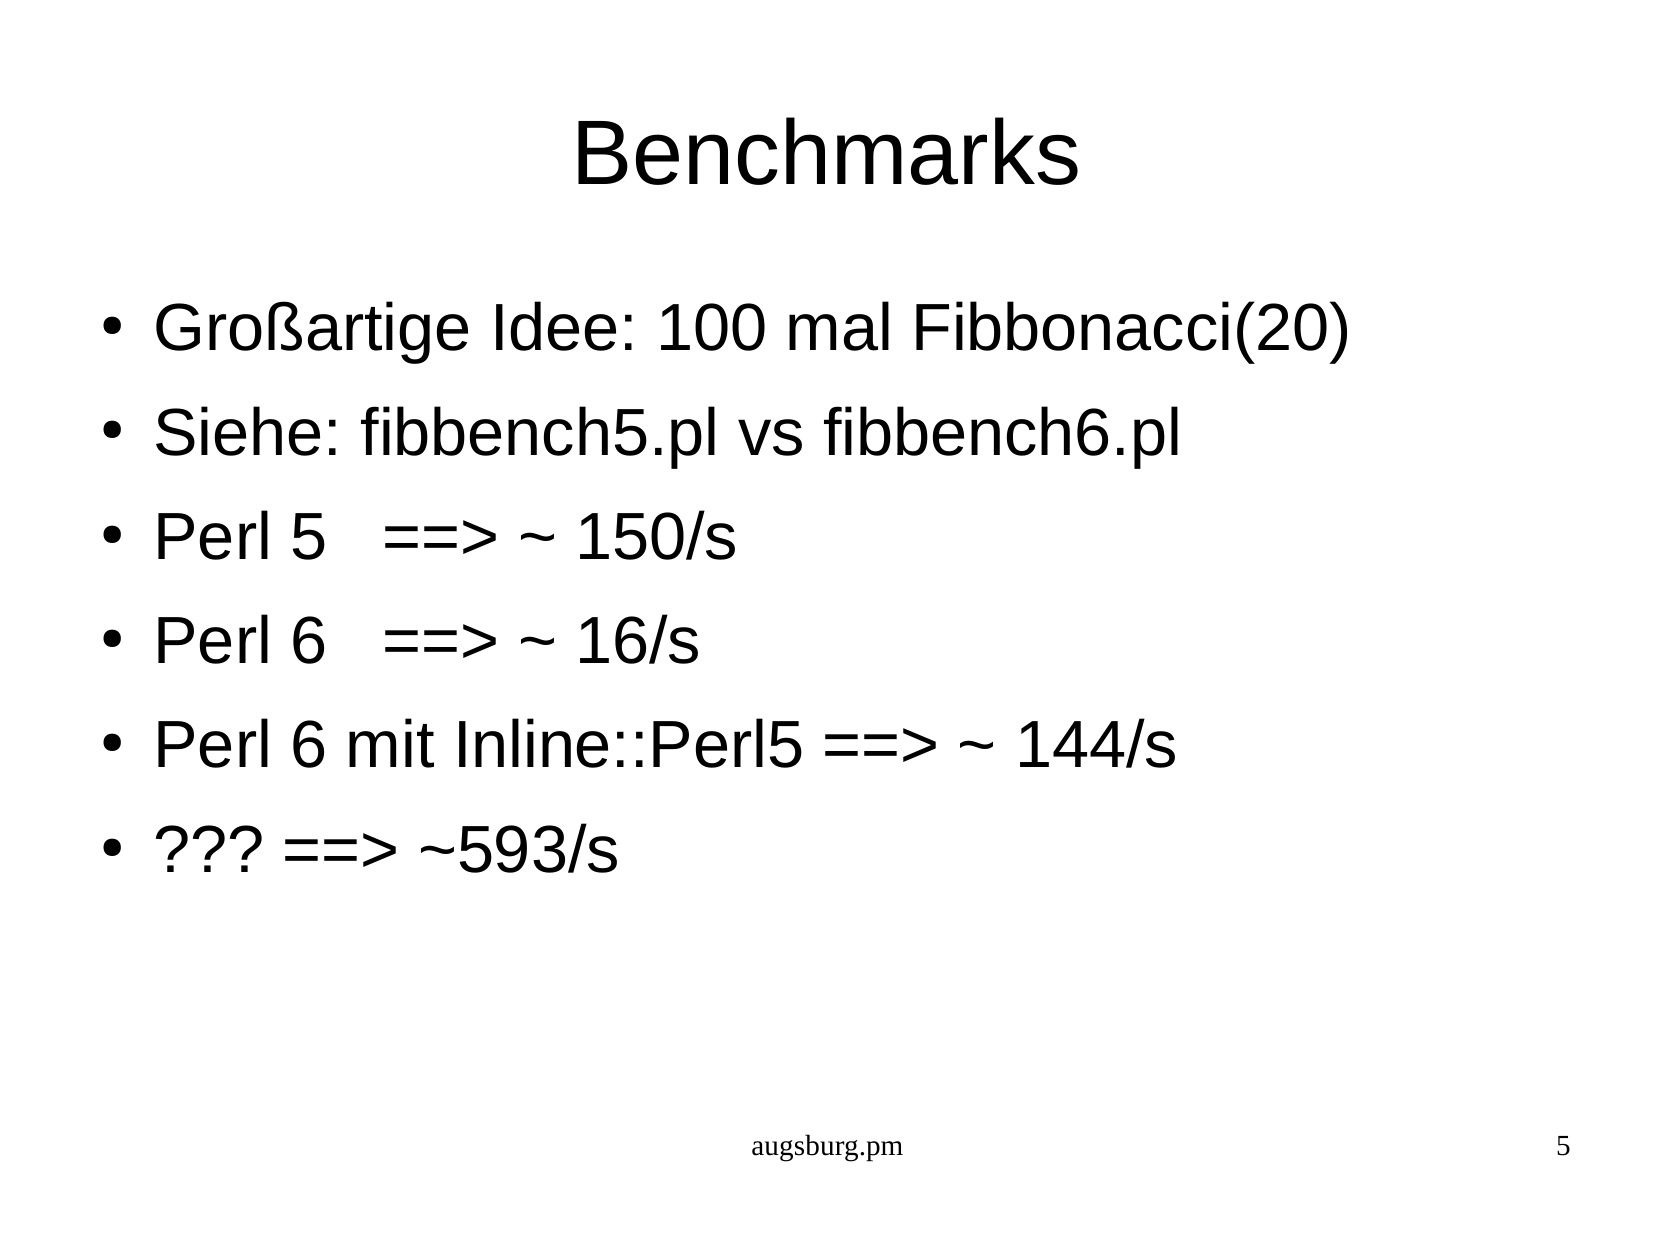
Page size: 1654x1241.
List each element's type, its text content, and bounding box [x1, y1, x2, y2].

title Benchmarks [82, 49, 1571, 257]
list Großartige Idee: 100 mal Fibbonacci(20) Siehe: fibbench5.pl vs fibbench6.pl Perl 5 ==> ~ 150/s Perl 6 ==> ~ 16/s Perl 6 mit Inline::Perl5 ==> ~ 144/s ??? ==> ~593/s [82, 290, 1571, 1010]
